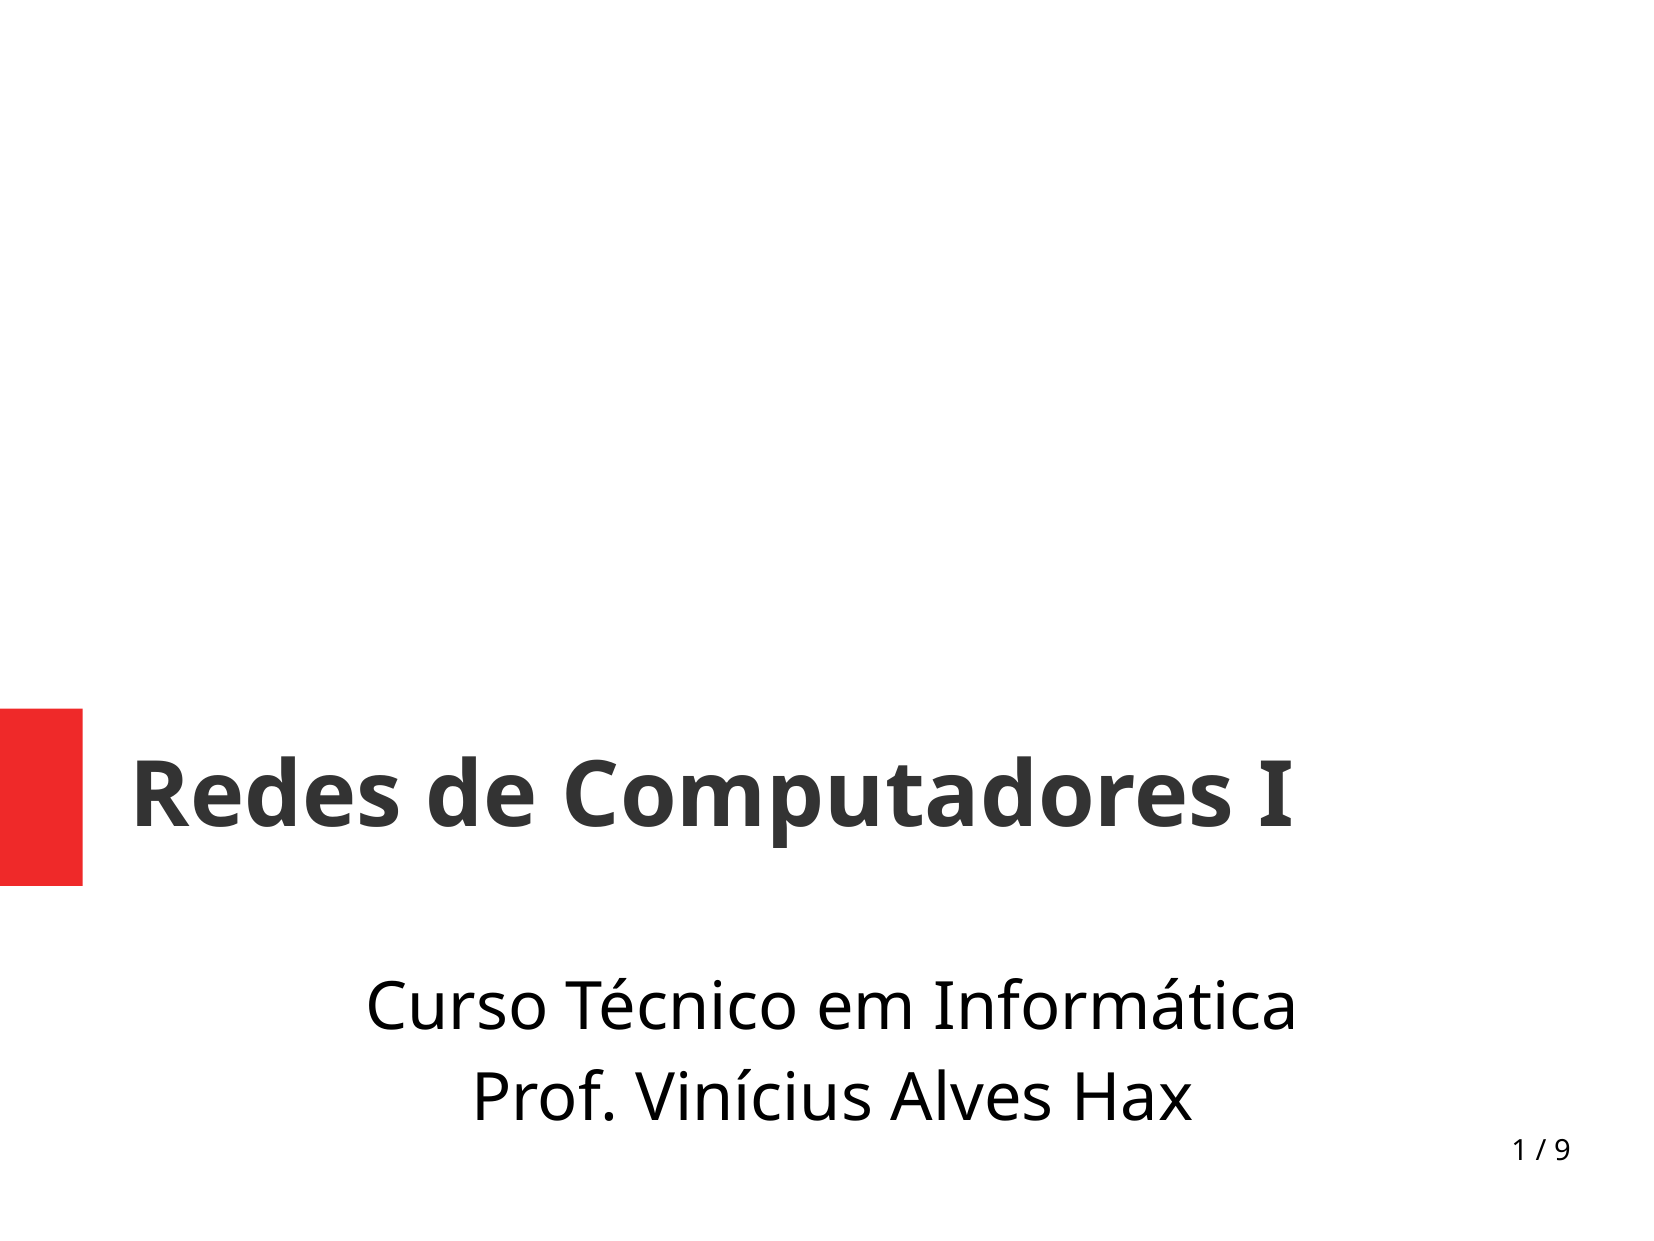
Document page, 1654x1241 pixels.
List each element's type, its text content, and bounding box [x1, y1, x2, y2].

subtitle Curso Técnico em Informática Prof. Vinícius Alves Hax [129, 968, 1536, 1130]
title Redes de Computadores I [129, 616, 1536, 966]
